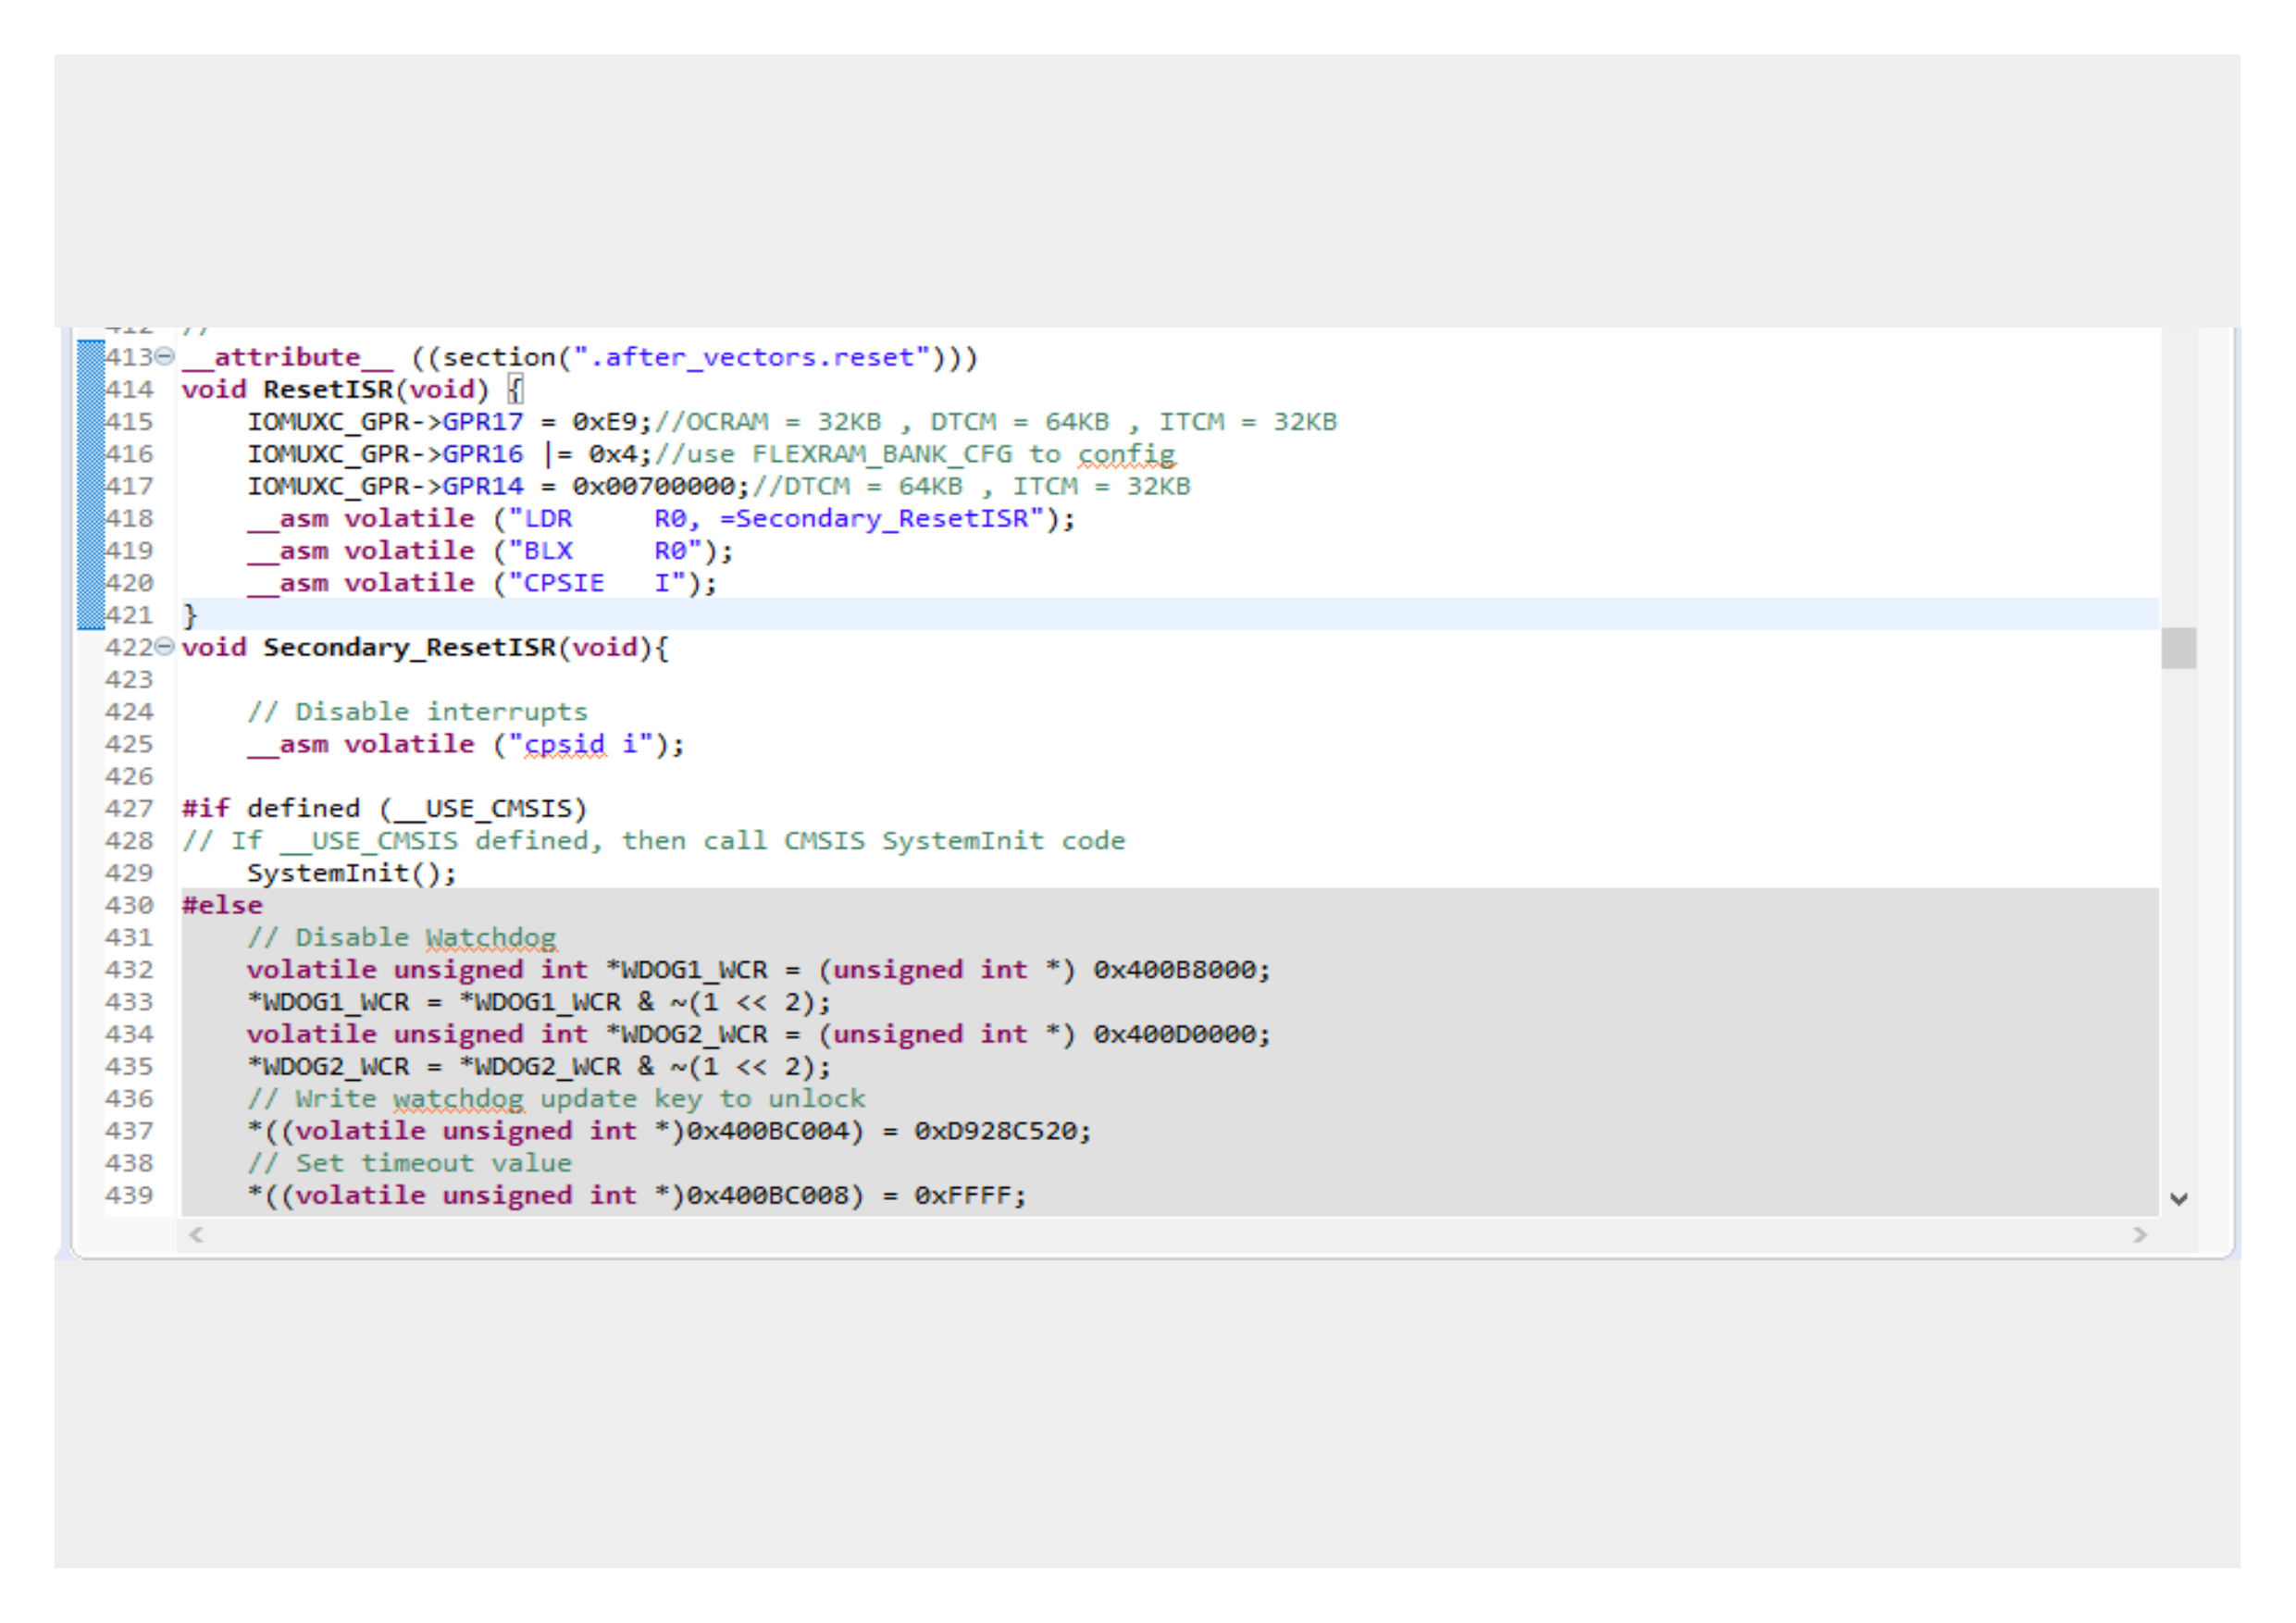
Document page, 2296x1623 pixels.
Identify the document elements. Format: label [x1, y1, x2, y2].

picture [55, 328, 2241, 1260]
